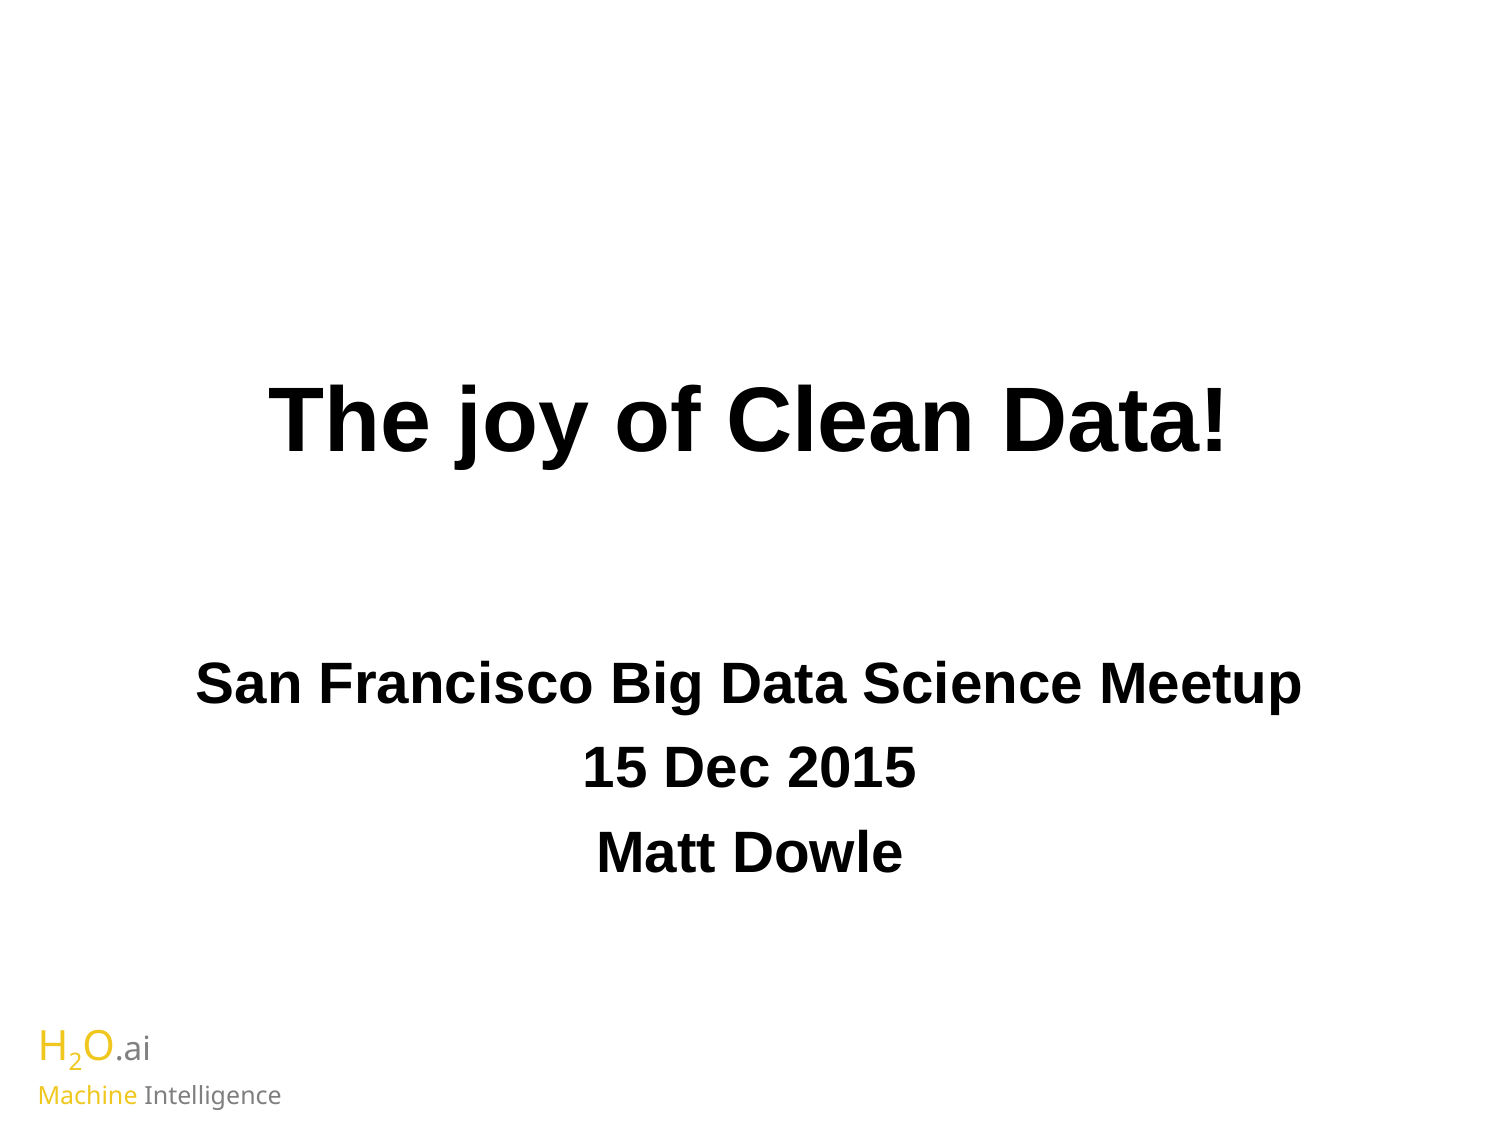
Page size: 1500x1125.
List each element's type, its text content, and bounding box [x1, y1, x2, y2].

title The joy of Clean Data! [112, 349, 1388, 591]
list San Francisco Big Data Science Meetup 15 Dec 2015 Matt Dowle [120, 637, 1381, 925]
